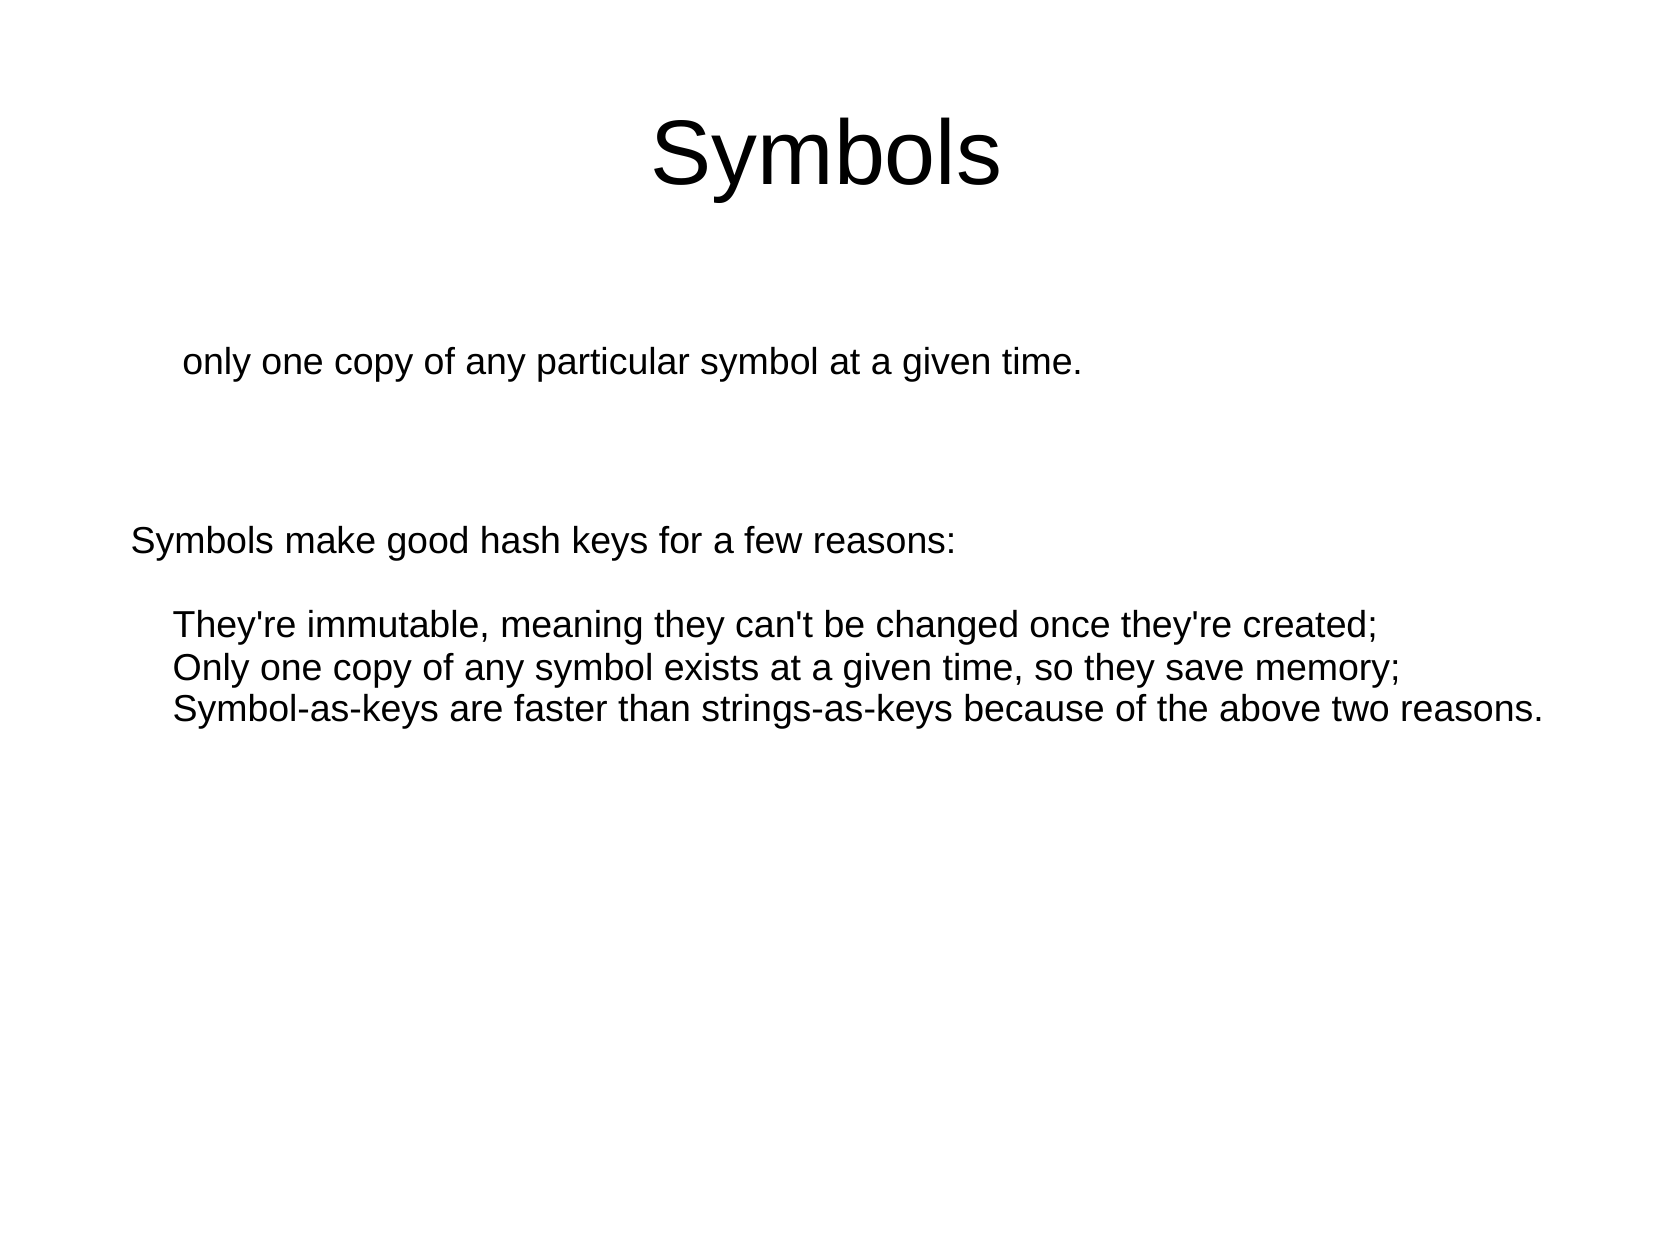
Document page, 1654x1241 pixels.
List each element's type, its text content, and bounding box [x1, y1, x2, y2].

title Symbols [82, 49, 1571, 257]
text_box only one copy of any particular symbol at a given time. [167, 332, 1099, 390]
text_box Symbols make good hash keys for a few reasons: They're immutable, meaning they can't be changed once they're created; Only one copy of any symbol exists at a given time, so they save memory; Symbol-as-keys are faster than strings-as-keys because of the above two reasons. [115, 512, 1559, 738]
